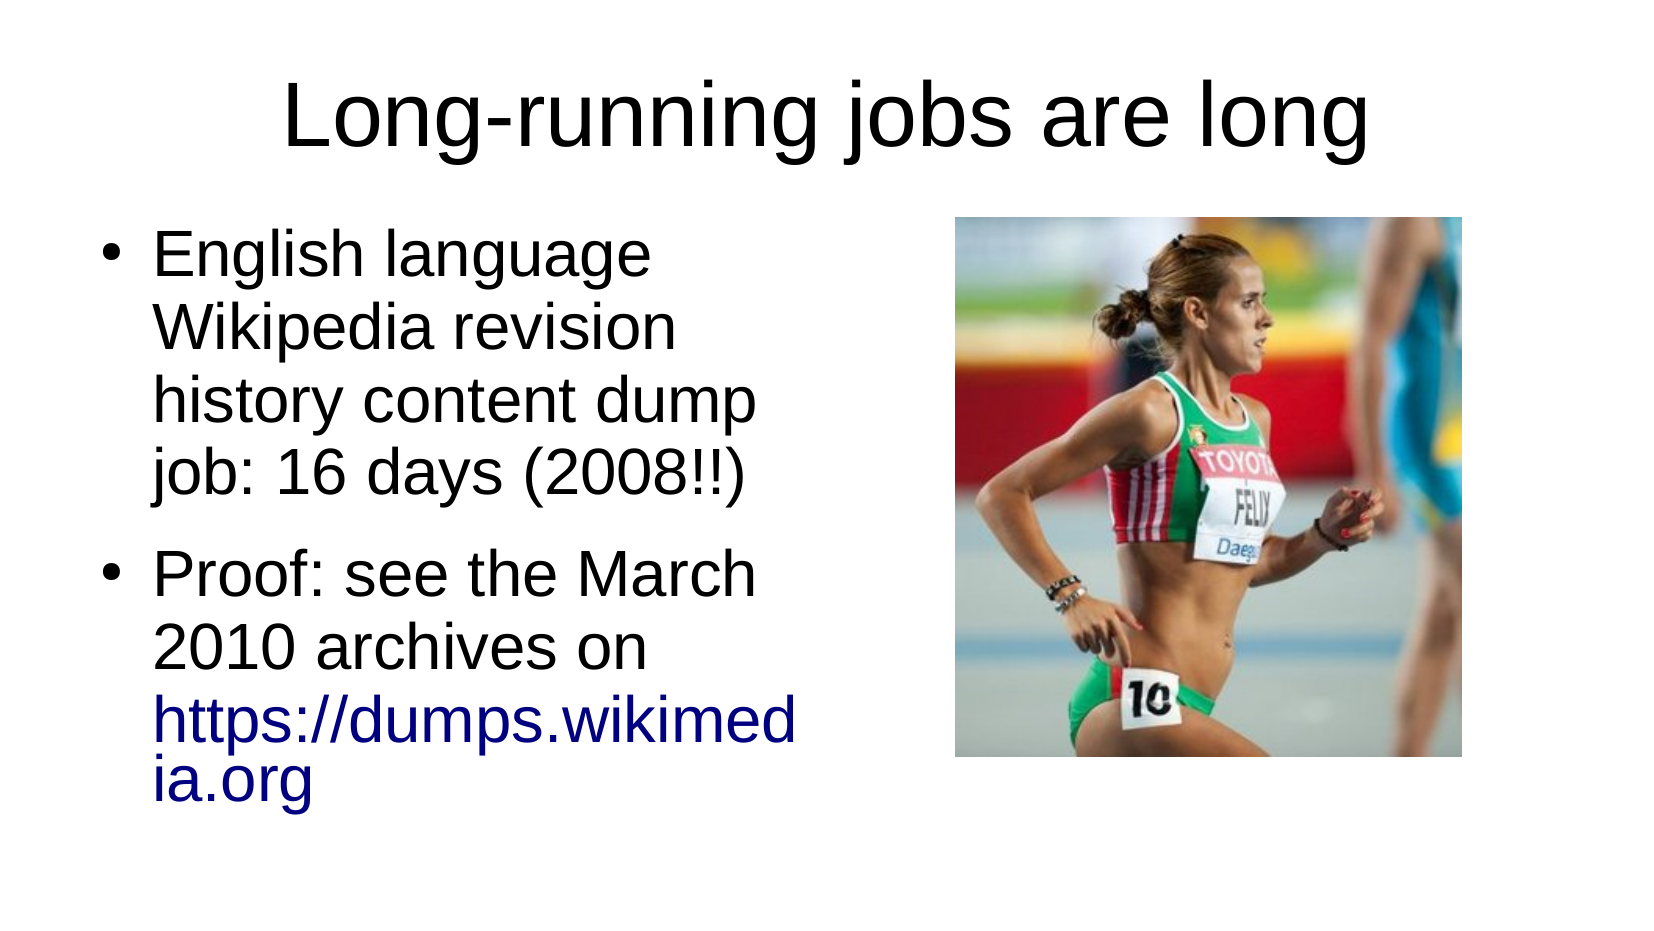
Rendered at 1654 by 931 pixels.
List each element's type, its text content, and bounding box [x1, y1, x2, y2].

title Long-running jobs are long [82, 37, 1571, 193]
picture [955, 217, 1462, 758]
list English language Wikipedia revision history content dump job: 16 days (2008!!) Proof: see the March 2010 archives on https://dumps.wikimedia.org [82, 217, 809, 758]
